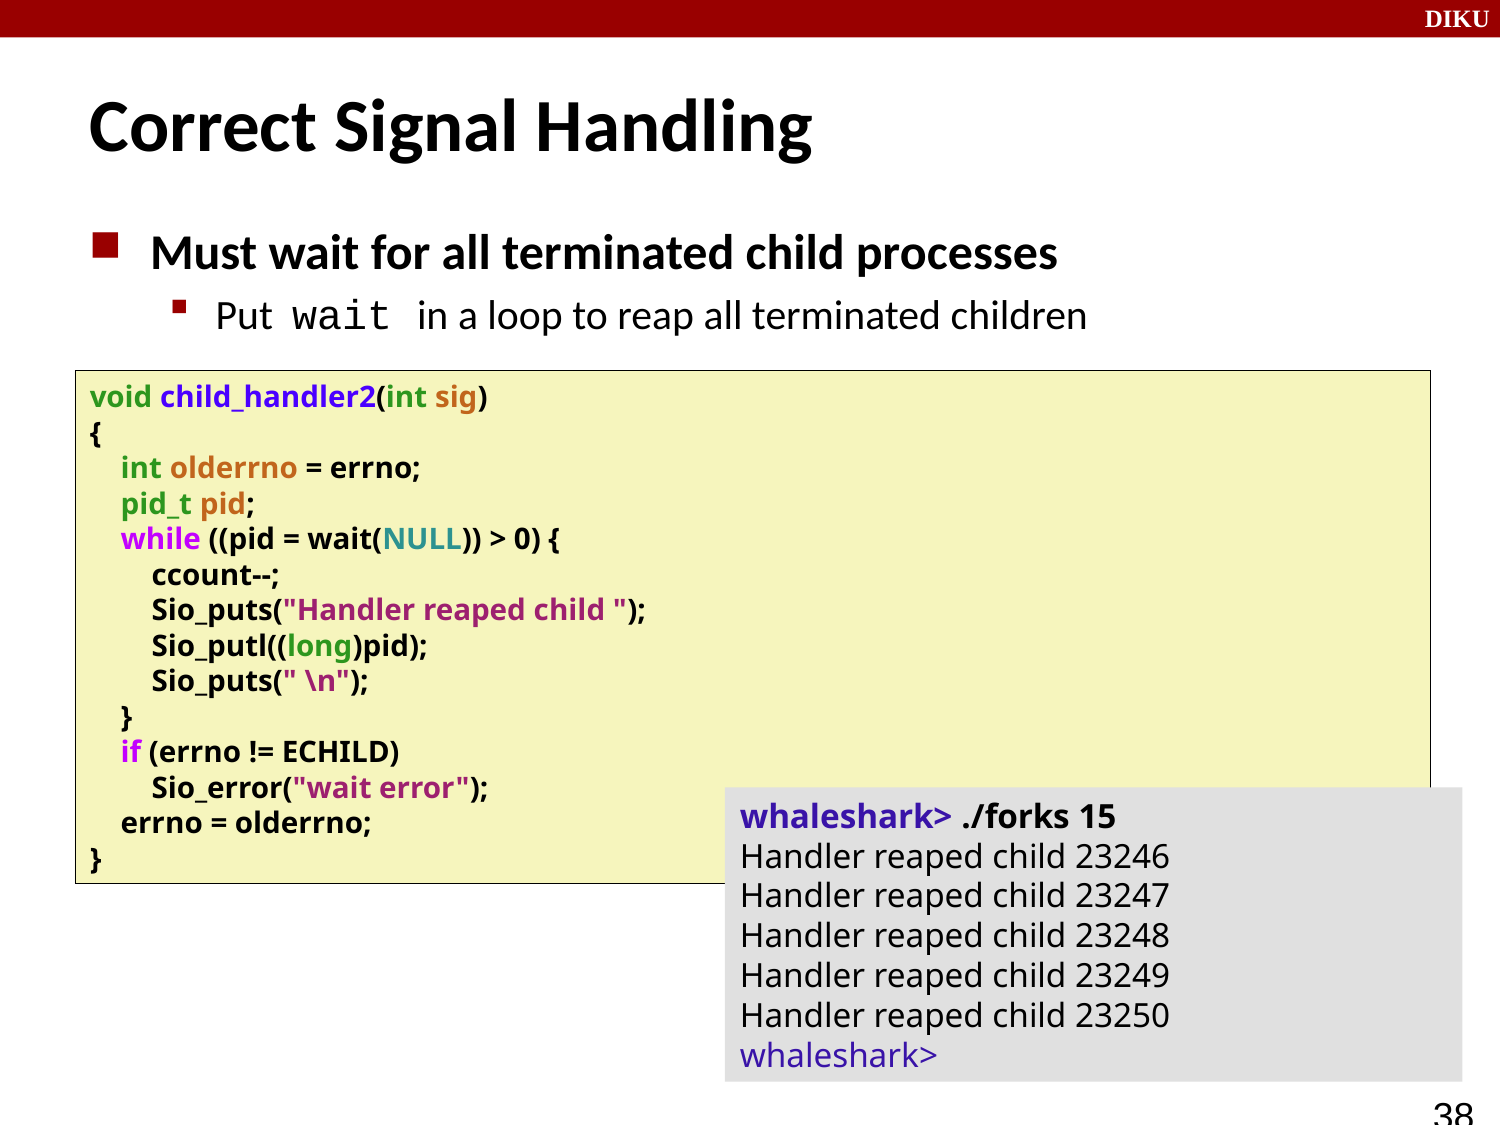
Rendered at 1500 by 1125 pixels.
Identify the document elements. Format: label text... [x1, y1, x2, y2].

text_box whaleshark> ./forks 15 Handler reaped child 23246 Handler reaped child 23247 Handler reaped child 23248 Handler reaped child 23249 Handler reaped child 23250 whaleshark> [724, 787, 1463, 1082]
text_box Correct Signal Handling [74, 74, 1454, 169]
text_box Must wait for all terminated child processes Put wait in a loop to reap all terminated children [78, 212, 1454, 413]
text_box void child_handler2(int sig) { int olderrno = errno; pid_t pid; while ((pid = wait(NULL)) > 0) { ccount--; Sio_puts("Handler reaped child "); Sio_putl((long)pid); Sio_puts(" \n"); } if (errno != ECHILD) Sio_error("wait error"); errno = olderrno; } [74, 370, 1431, 884]
